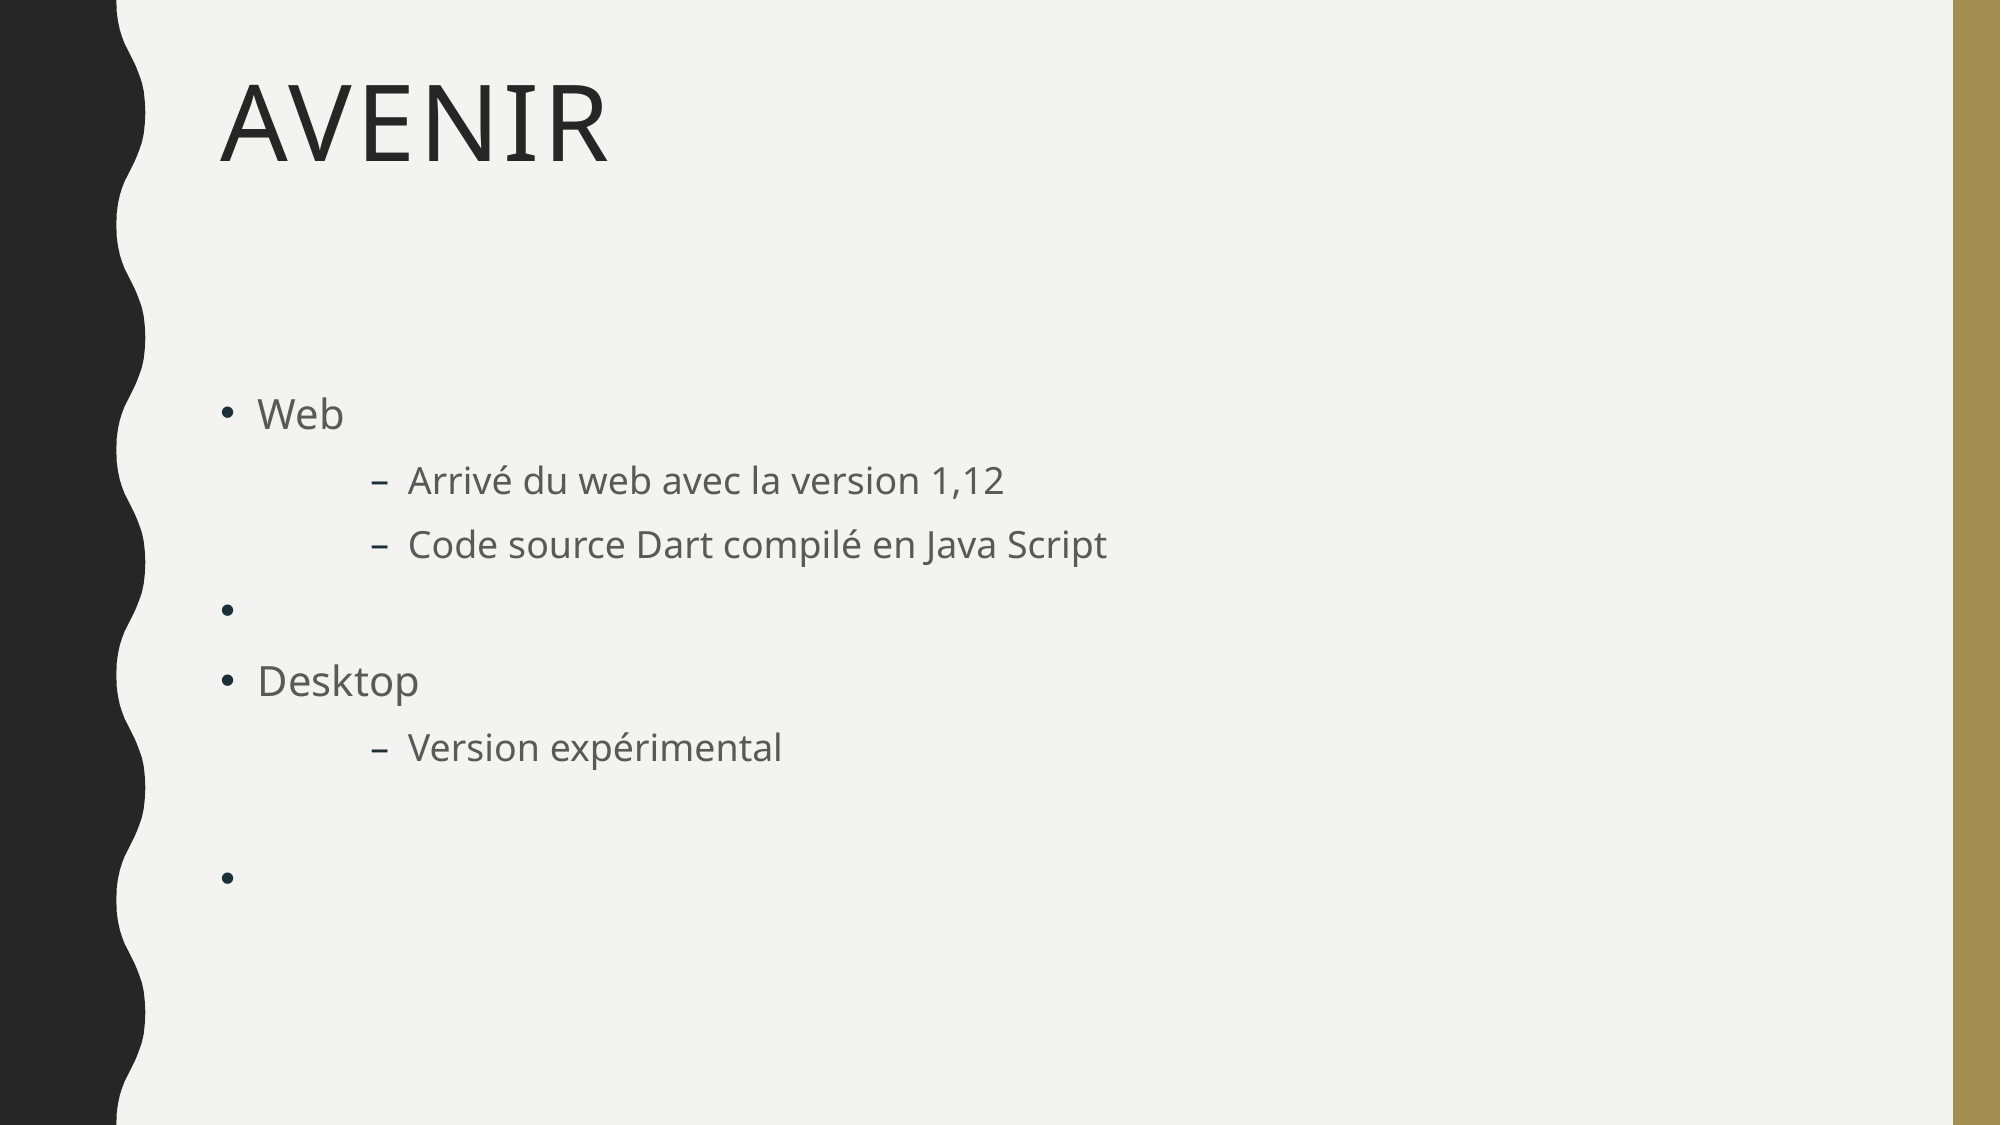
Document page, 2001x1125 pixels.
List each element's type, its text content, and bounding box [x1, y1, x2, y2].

list Web Arrivé du web avec la version 1,12 Code source Dart compilé en Java Script Desktop Version expérimental [205, 375, 1876, 965]
title Avenir [205, 62, 1876, 308]
